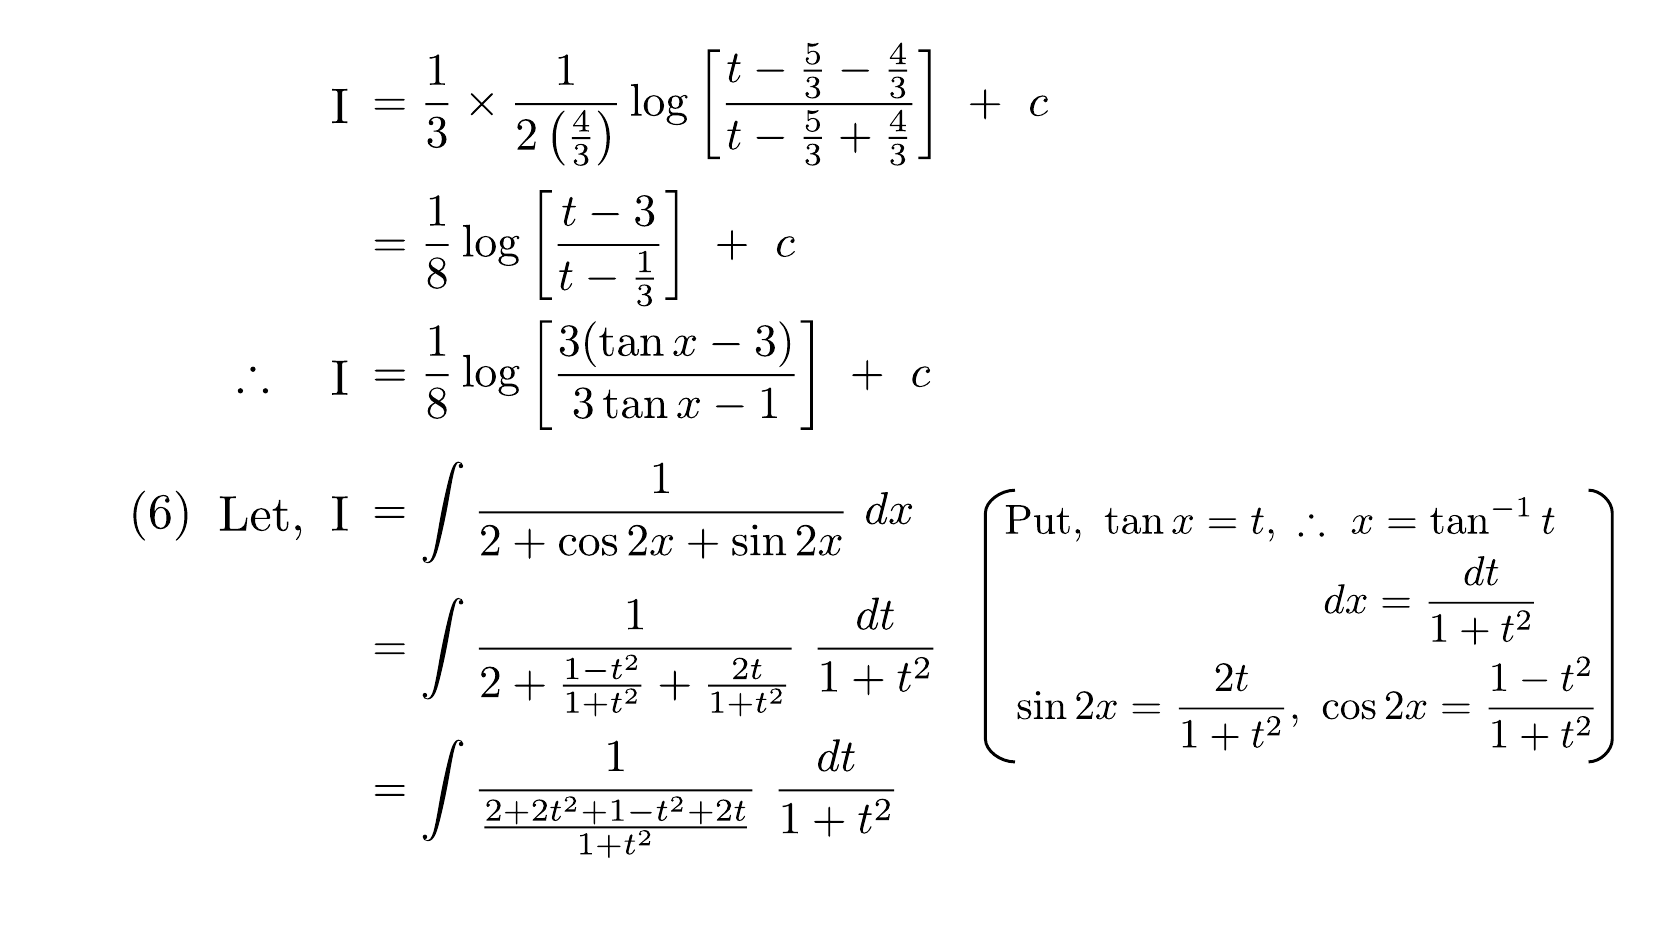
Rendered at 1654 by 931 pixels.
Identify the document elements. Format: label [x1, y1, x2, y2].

text_box [374, 190, 795, 307]
text_box [332, 360, 348, 395]
text_box [237, 366, 269, 394]
text_box [374, 739, 895, 859]
text_box [374, 461, 913, 564]
text_box [219, 496, 302, 541]
text_box [131, 490, 188, 541]
text_box [374, 597, 934, 717]
title [47, 36, 1607, 898]
text_box [332, 88, 348, 124]
text_box [332, 496, 348, 531]
text_box [1324, 556, 1534, 646]
text_box [374, 42, 1048, 166]
text_box [374, 320, 931, 430]
text_box [1005, 497, 1555, 542]
text_box [1017, 656, 1594, 751]
